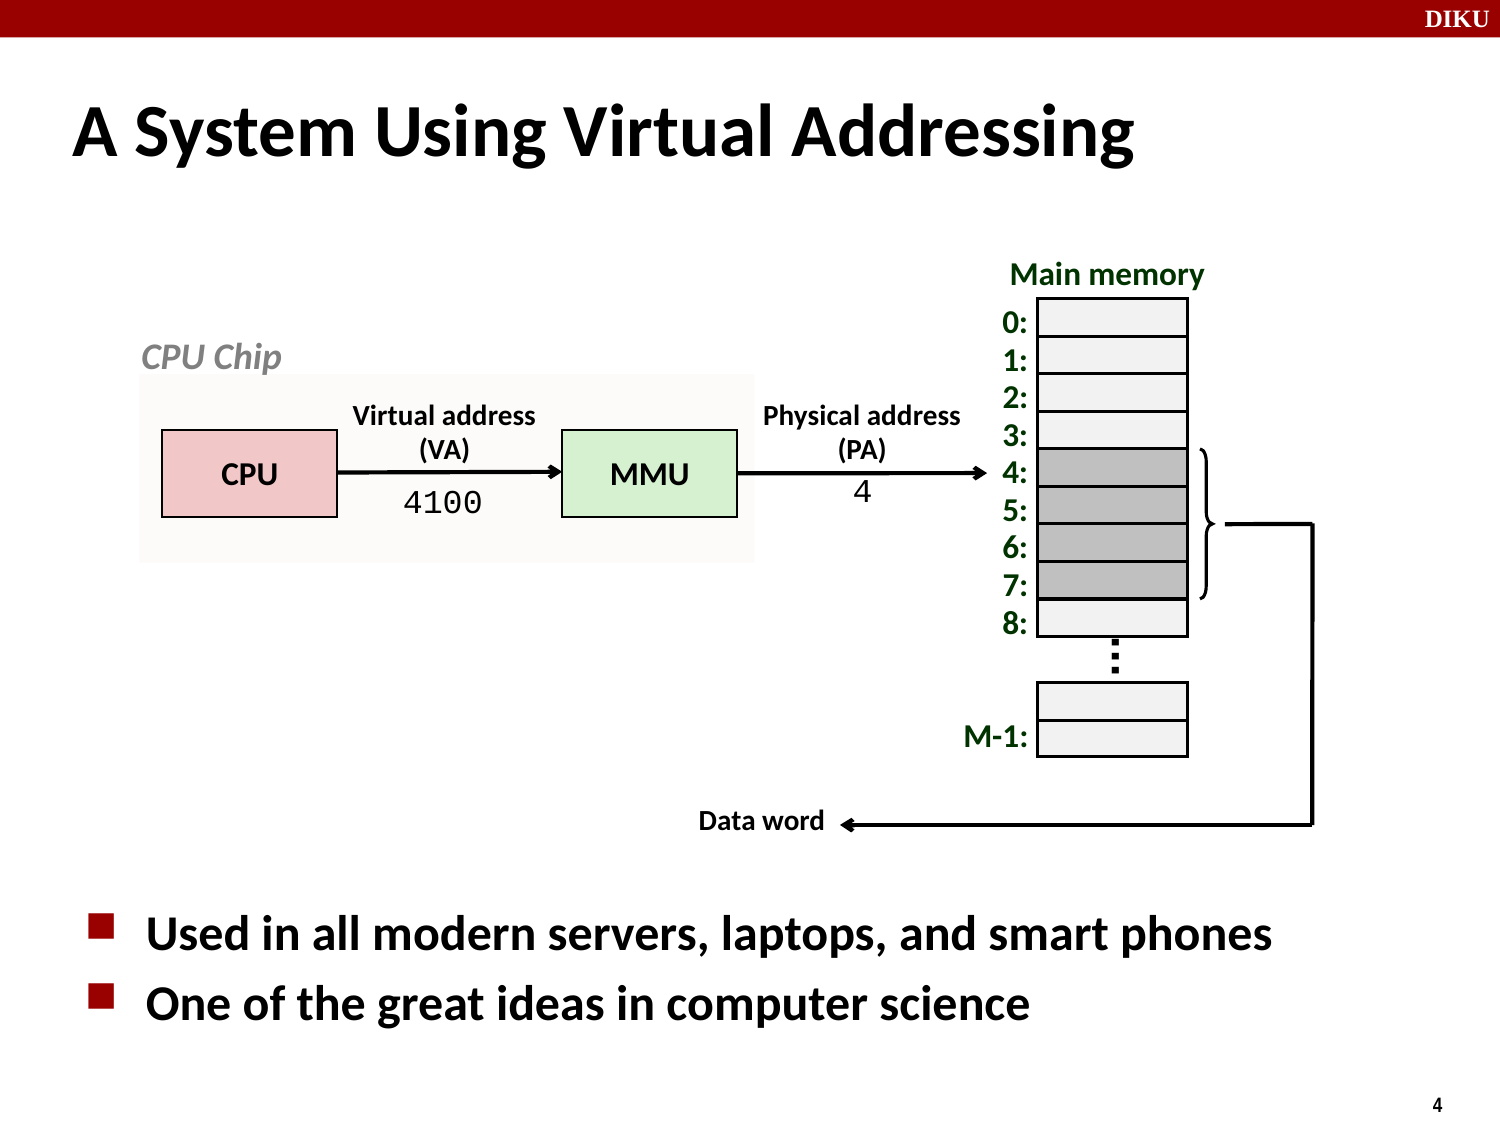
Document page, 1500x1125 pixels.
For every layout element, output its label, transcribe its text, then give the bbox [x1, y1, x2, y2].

text_box Virtual address (VA) [337, 390, 552, 475]
text_box 4: [987, 448, 1044, 485]
text_box [139, 374, 755, 563]
text_box Used in all modern servers, laptops, and smart phones One of the great ideas in computer science [74, 892, 1438, 1100]
text_box [1037, 298, 1188, 637]
text_box 0: [987, 298, 1037, 335]
text_box ... [1050, 637, 1200, 675]
text_box 5: [987, 485, 1044, 523]
text_box Data word [683, 794, 841, 846]
text_box 6: [987, 523, 1044, 560]
text_box 8: [987, 599, 1044, 654]
text_box 2: [987, 373, 1037, 410]
text_box 1: [987, 335, 1037, 373]
text_box MMU [562, 429, 738, 518]
text_box Physical address (PA) [748, 390, 976, 471]
text_box 4100 [388, 472, 498, 528]
text_box A System Using Virtual Addressing [57, 62, 1488, 191]
text_box Main memory [994, 249, 1220, 305]
text_box CPU [162, 429, 338, 518]
text_box M-1: [948, 711, 1044, 767]
text_box 4 [837, 461, 888, 517]
text_box [1037, 682, 1188, 757]
text_box 3: [987, 410, 1037, 448]
text_box CPU Chip [126, 324, 297, 385]
text_box 7: [987, 560, 1044, 599]
